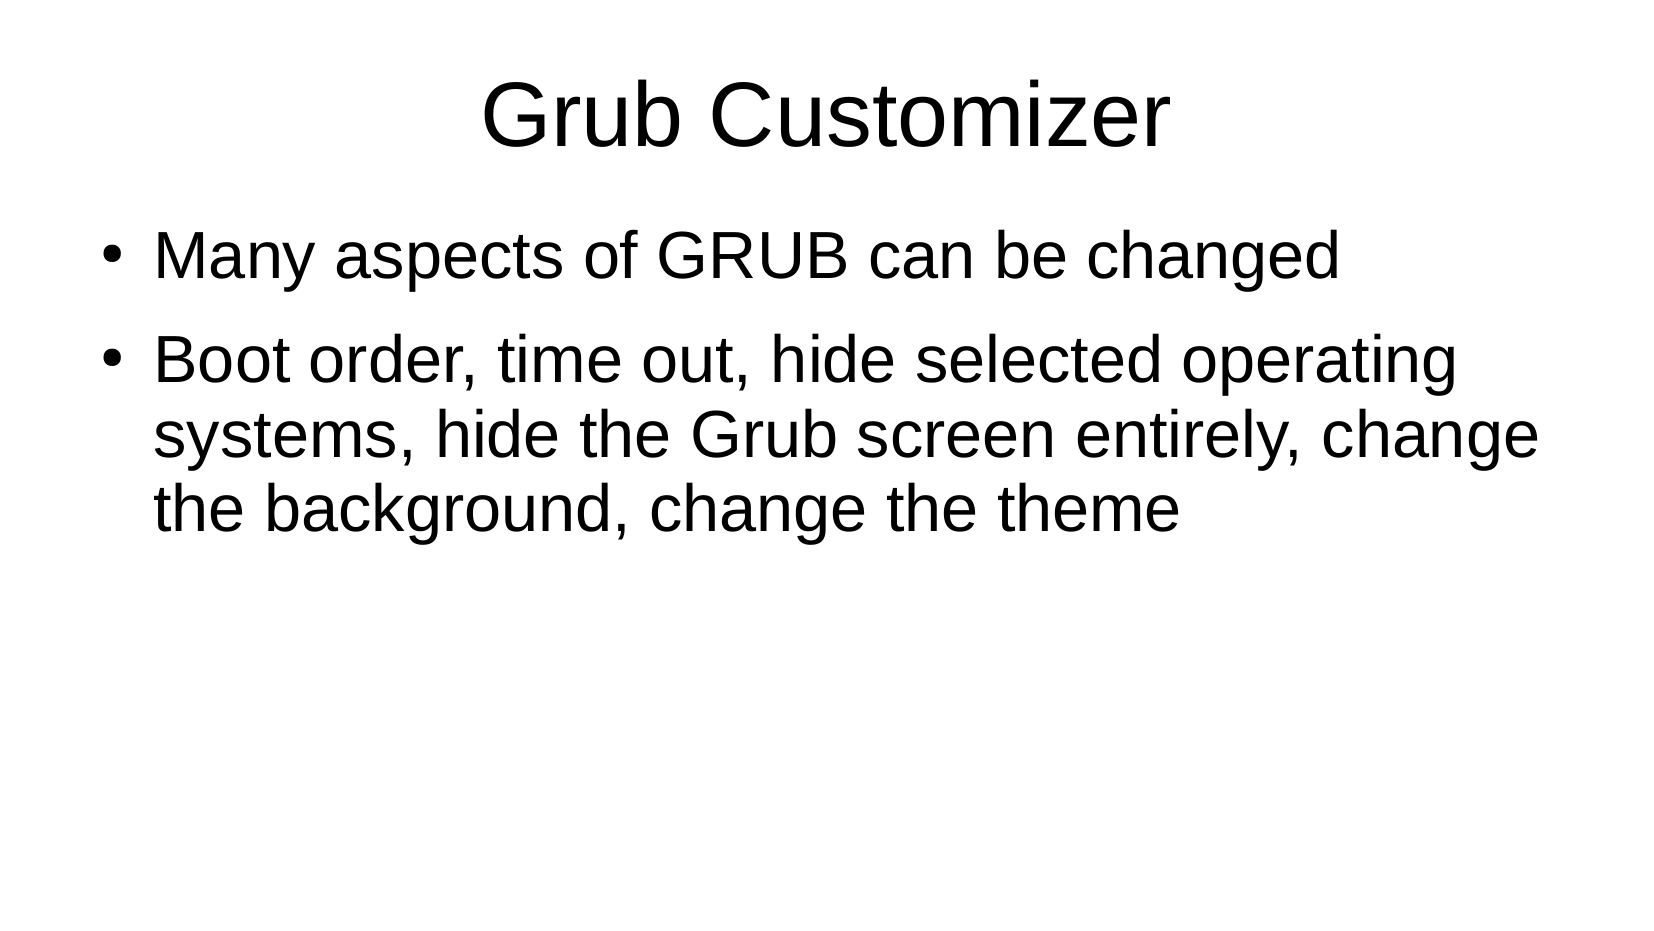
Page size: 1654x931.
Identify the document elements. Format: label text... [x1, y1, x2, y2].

title Grub Customizer [82, 37, 1571, 193]
list Many aspects of GRUB can be changed Boot order, time out, hide selected operating systems, hide the Grub screen entirely, change the background, change the theme [82, 217, 1571, 758]
